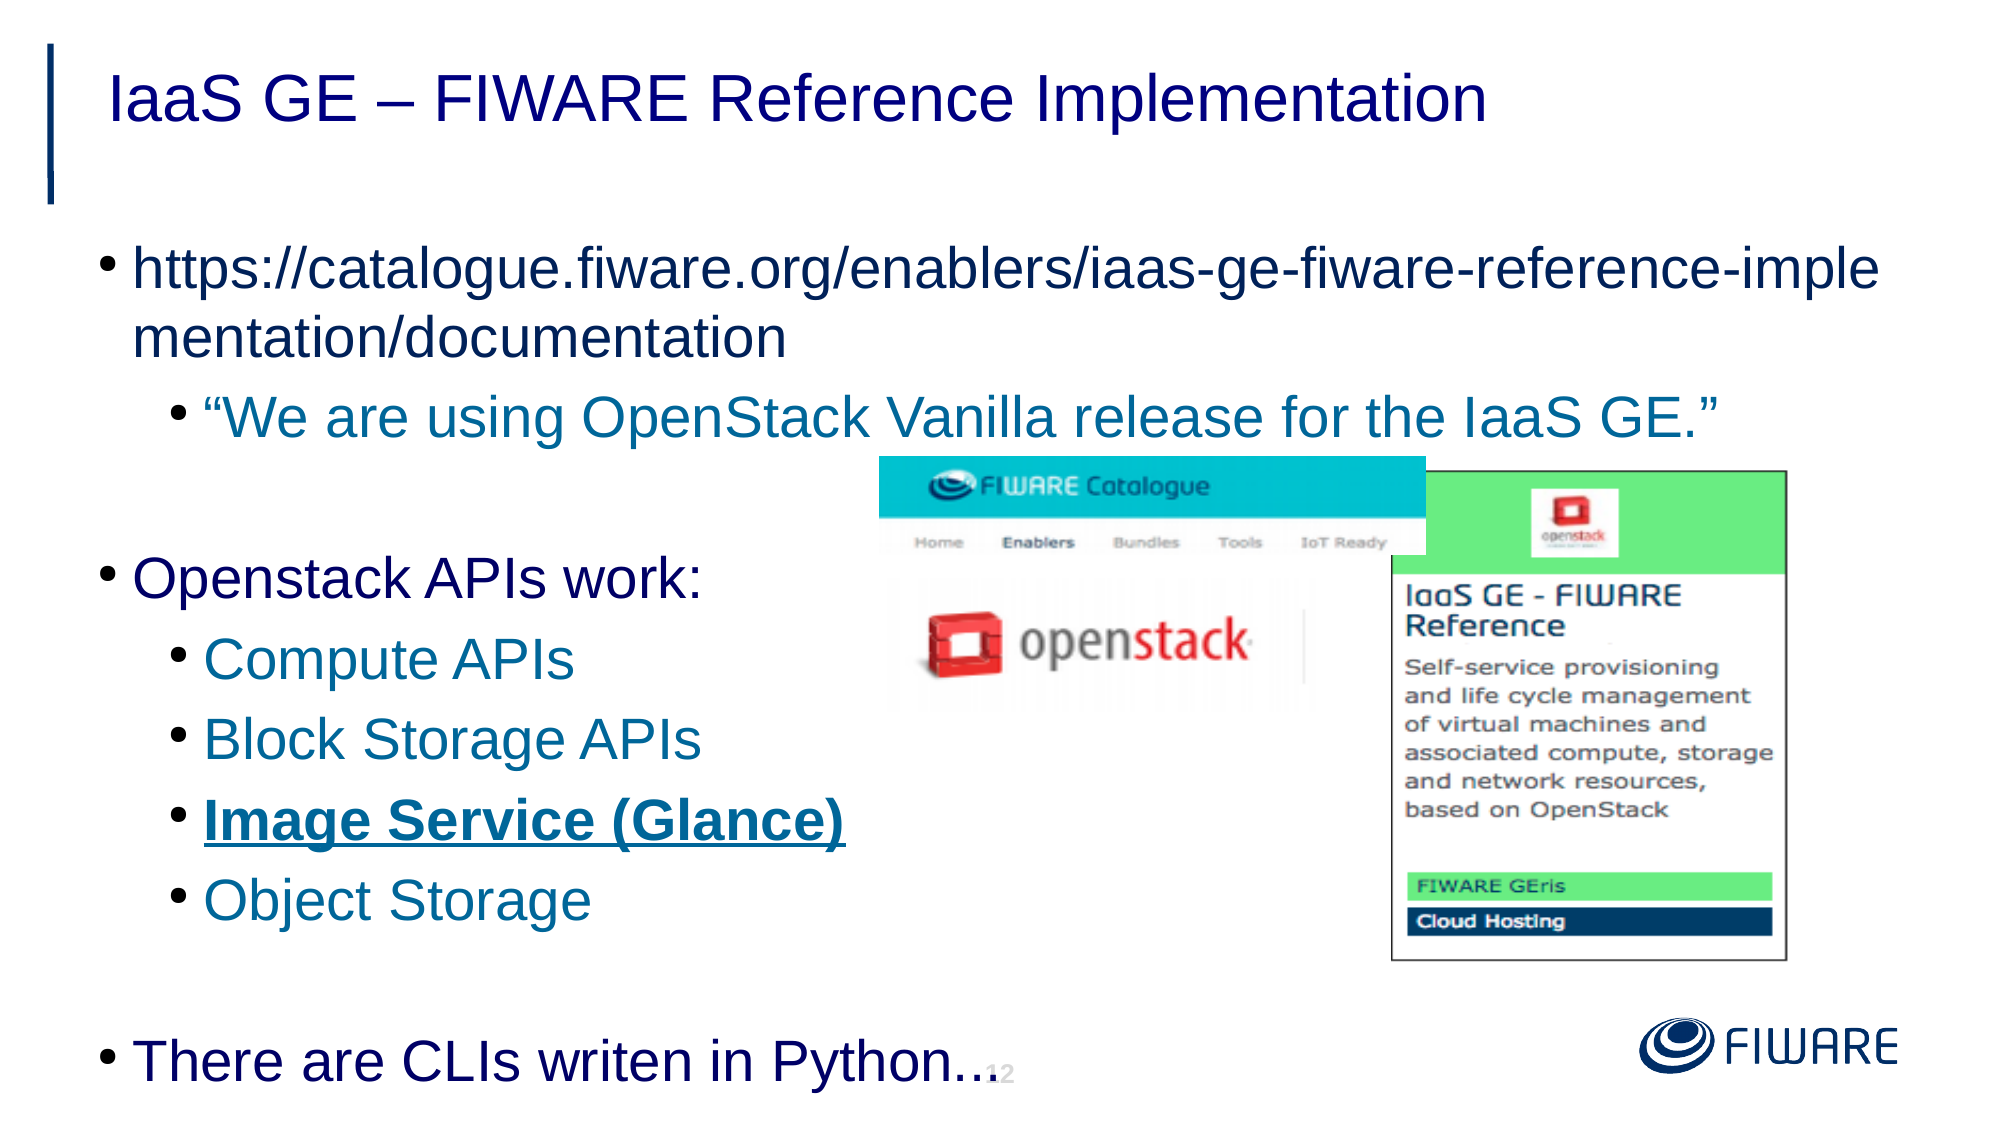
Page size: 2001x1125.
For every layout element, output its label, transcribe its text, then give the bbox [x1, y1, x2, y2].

slide_number <número> [887, 1042, 1113, 1103]
picture [1635, 1032, 1905, 1077]
picture [879, 456, 1790, 963]
text_box https://catalogue.fiware.org/enablers/iaas-ge-fiware-reference-implementation/documentation “We are using OpenStack Vanilla release for the IaaS GE.” Openstack APIs work: Compute APIs Block Storage APIs Image Service (Glance) Object Storage There are CLIs writen in Python... [82, 212, 1908, 1032]
title IaaS GE – FIWARE Reference Implementation [92, 47, 1704, 250]
picture [887, 578, 1316, 712]
